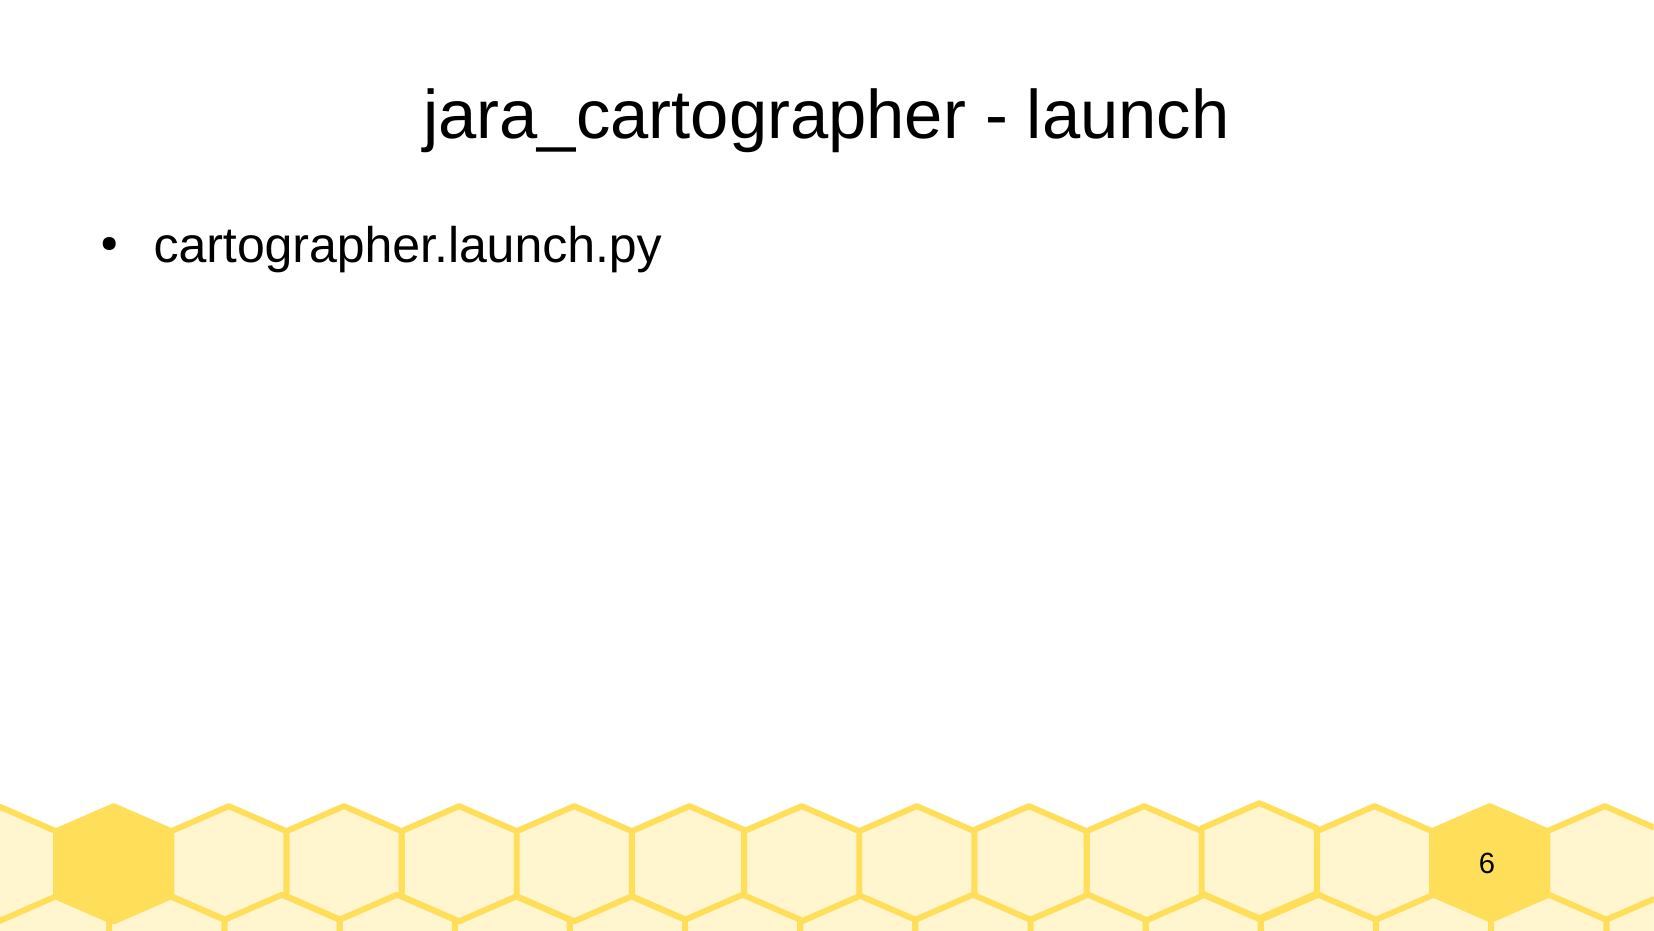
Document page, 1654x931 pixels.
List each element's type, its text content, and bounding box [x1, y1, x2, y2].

list cartographer.launch.py [82, 217, 1571, 758]
title jara_cartographer - launch [82, 37, 1571, 193]
